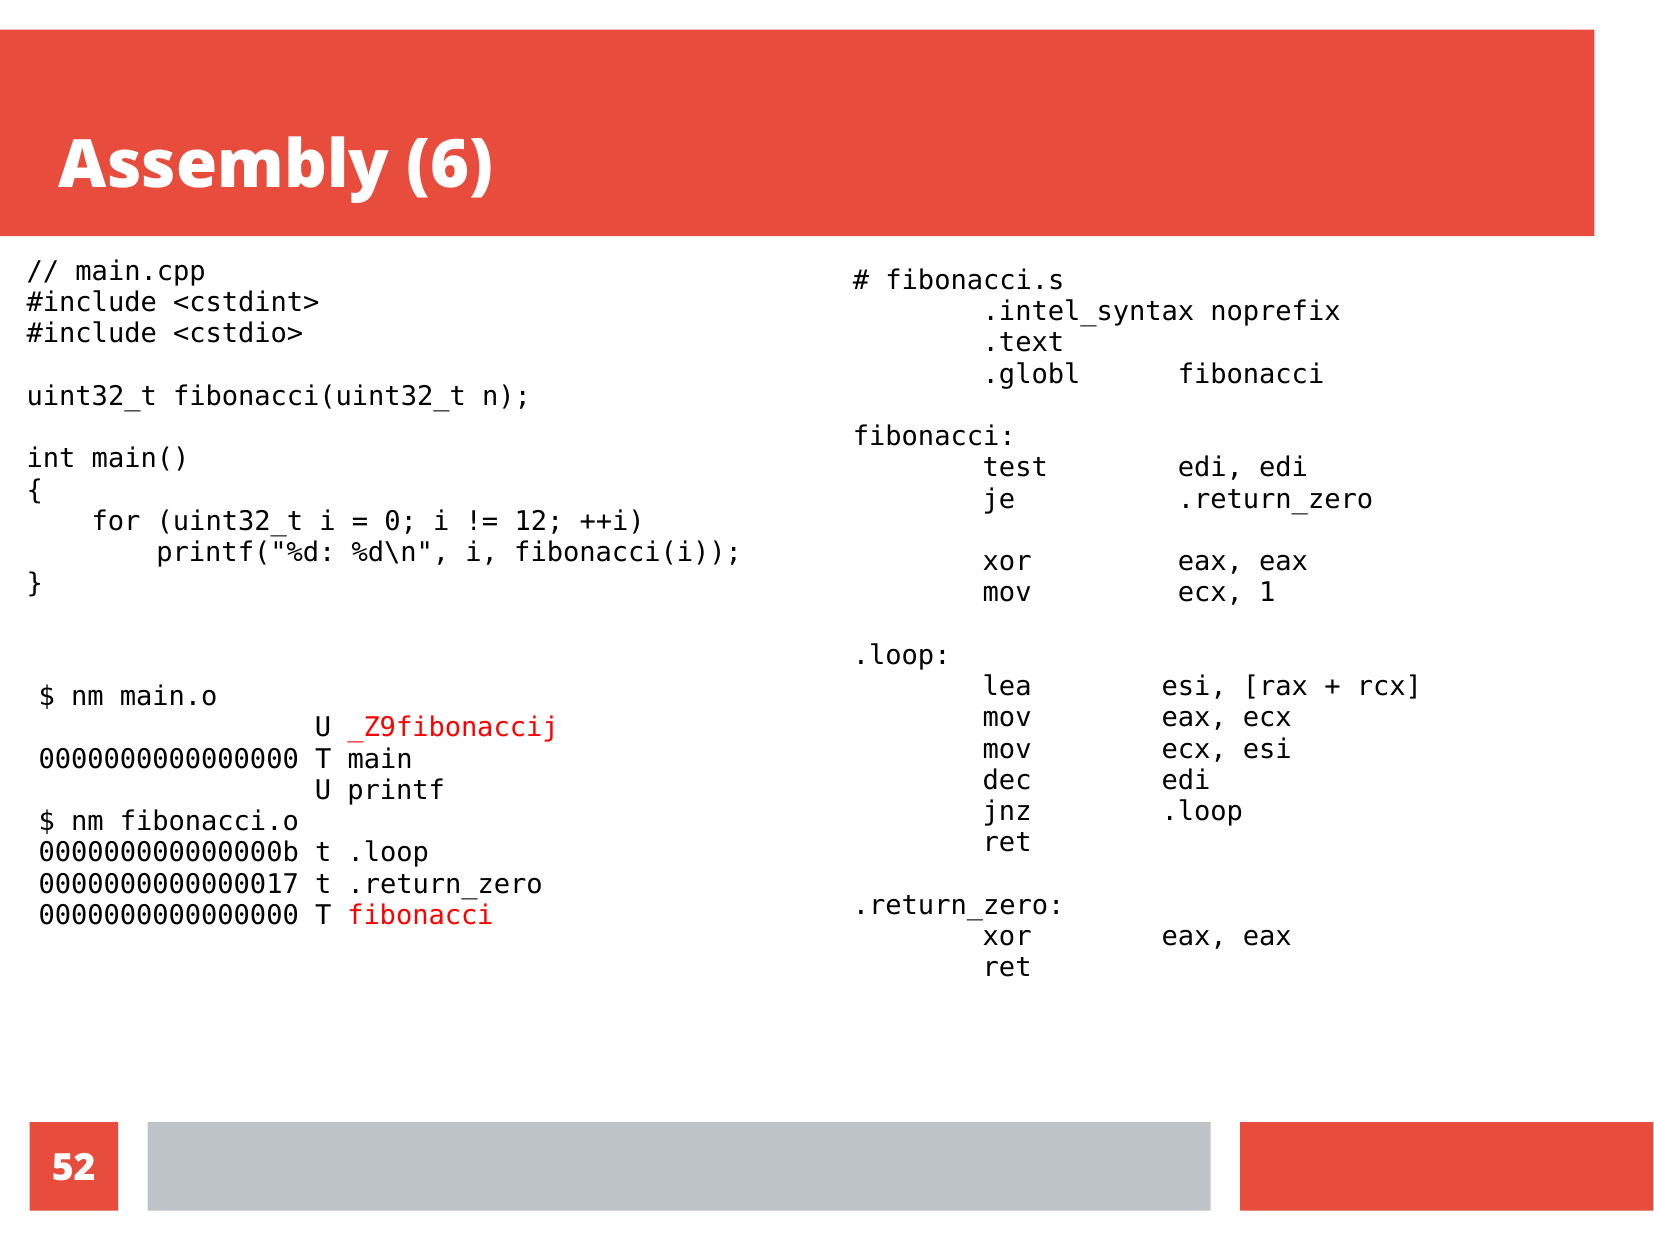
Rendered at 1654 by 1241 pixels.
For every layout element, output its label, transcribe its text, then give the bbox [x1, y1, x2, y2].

title Assembly (6) [59, 59, 1595, 207]
text_box // main.cpp #include <cstdint> #include <cstdio> uint32_t fibonacci(uint32_t n); int main() { for (uint32_t i = 0; i != 12; ++i) printf("%d: %d\n", i, fibonacci(i)); } [11, 248, 780, 792]
text_box $ nm main.o U _Z9fibonaccij 0000000000000000 T main U printf $ nm fibonacci.o 000000000000000b t .loop 0000000000000017 t .return_zero 0000000000000000 T fibonacci [23, 673, 851, 1134]
text_box # fibonacci.s .intel_syntax noprefix .text .globl fibonacci fibonacci: test edi, edi je .return_zero xor eax, eax mov ecx, 1 .loop: lea esi, [rax + rcx] mov eax, ecx mov ecx, esi dec edi jnz .loop ret .return_zero: xor eax, eax ret [838, 257, 1607, 1040]
